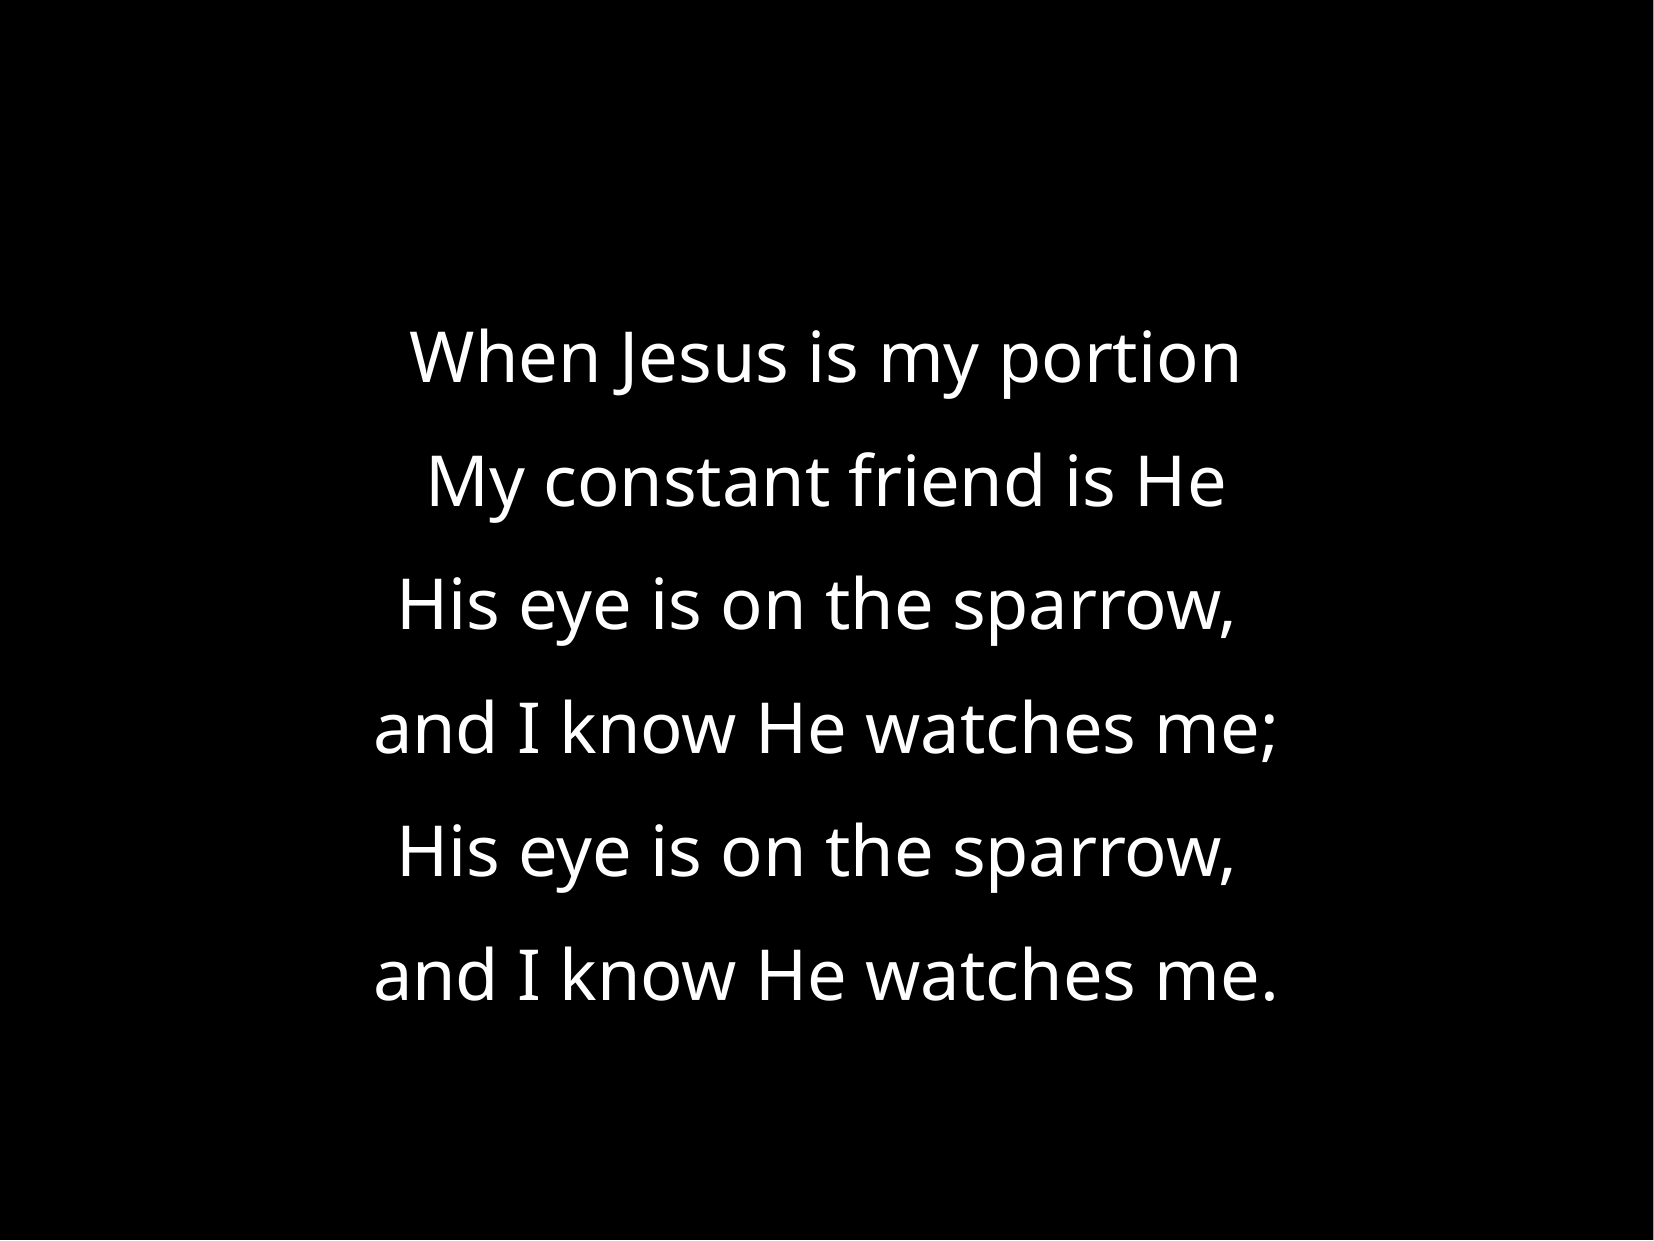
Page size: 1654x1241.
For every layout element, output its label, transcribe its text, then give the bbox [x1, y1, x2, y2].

list When Jesus is my portion My constant friend is He His eye is on the sparrow, and I know He watches me; His eye is on the sparrow, and I know He watches me. [0, 307, 1654, 1027]
